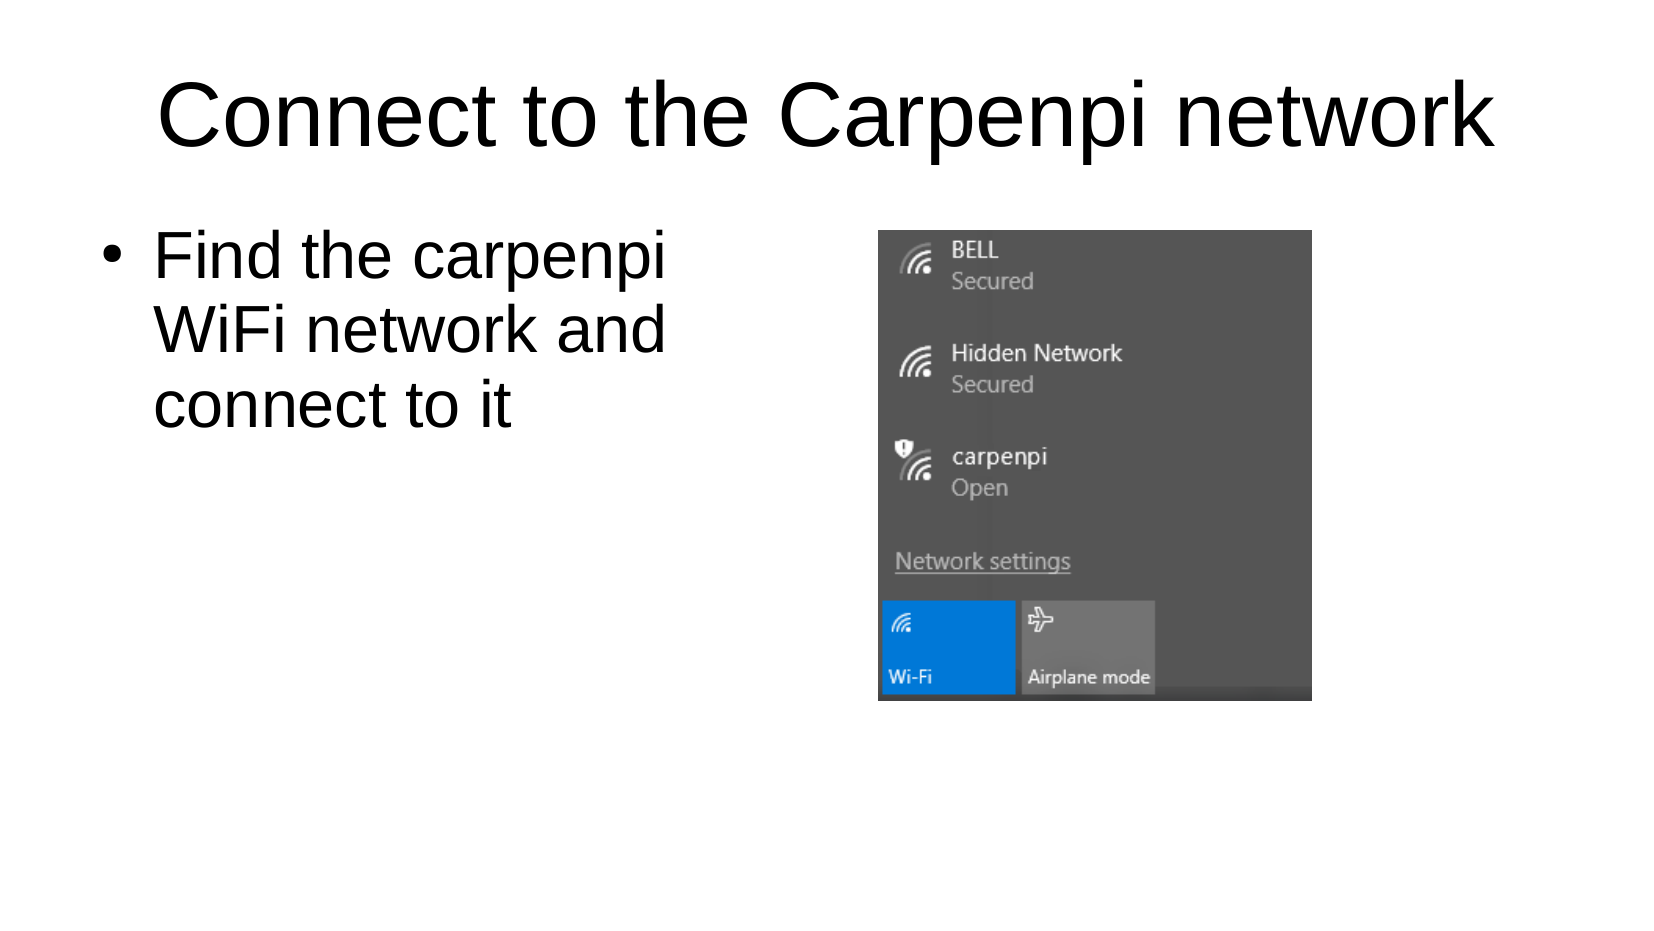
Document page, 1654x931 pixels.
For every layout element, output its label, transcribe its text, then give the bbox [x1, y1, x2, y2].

title Connect to the Carpenpi network [82, 37, 1571, 193]
picture [878, 230, 1312, 701]
list Find the carpenpi WiFi network and connect to it [82, 217, 697, 758]
